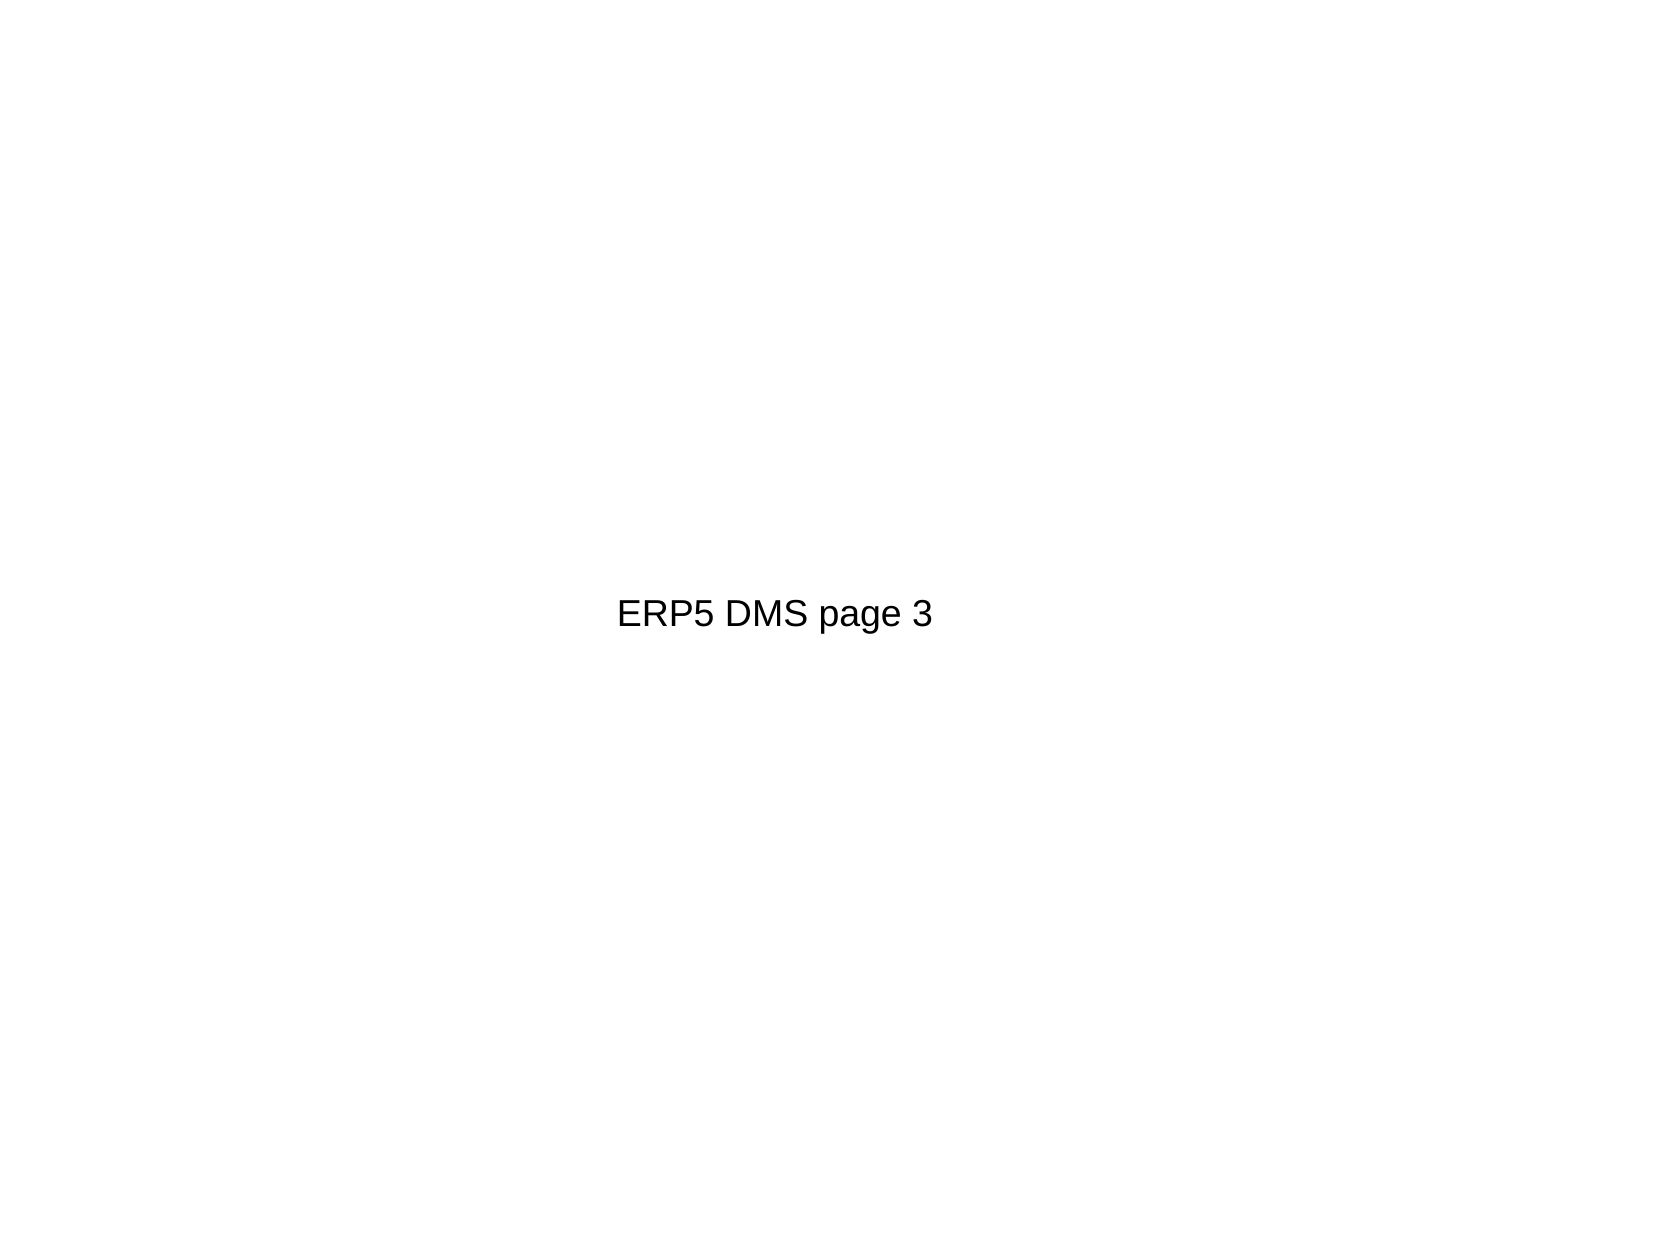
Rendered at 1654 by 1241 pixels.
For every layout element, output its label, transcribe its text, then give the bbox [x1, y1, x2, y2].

text_box ERP5 DMS page 3 [602, 584, 1054, 656]
